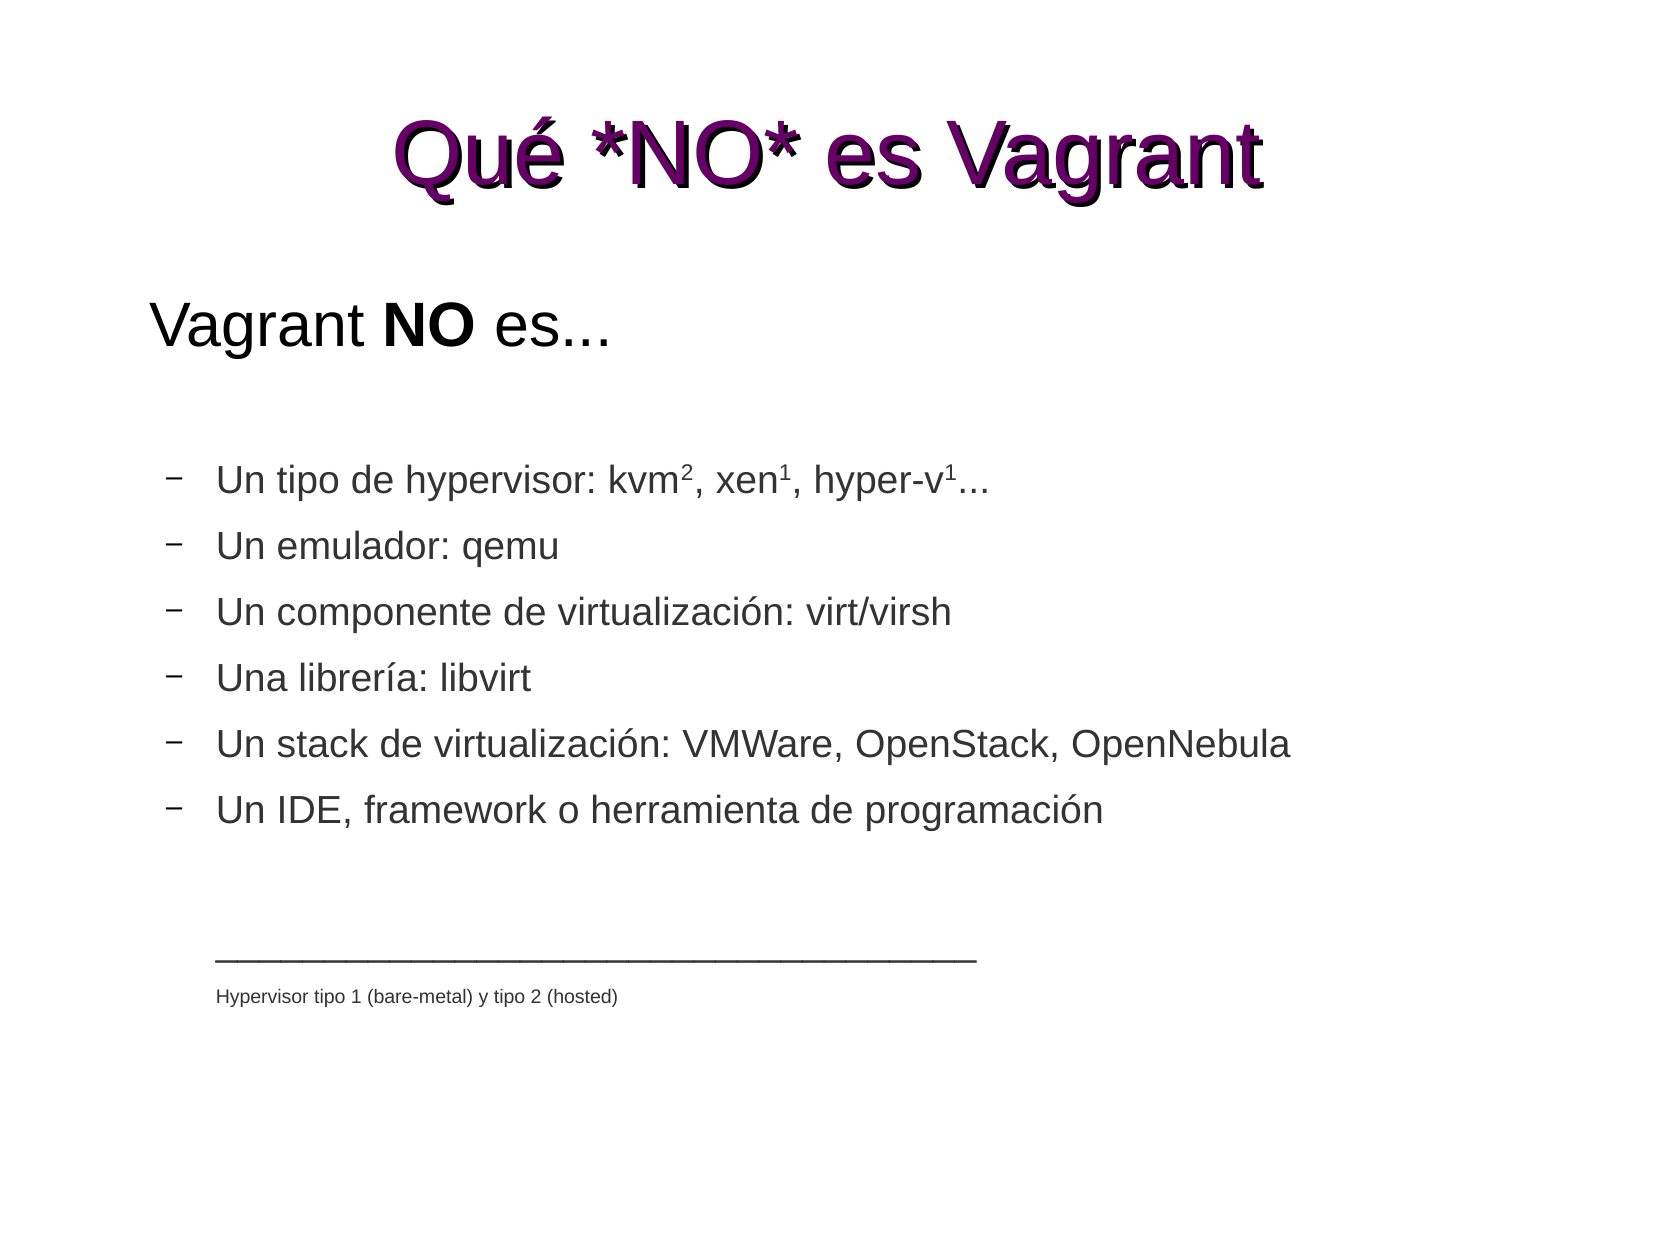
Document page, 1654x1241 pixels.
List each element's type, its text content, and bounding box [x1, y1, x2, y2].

title Qué *NO* es Vagrant [82, 49, 1571, 257]
list Vagrant NO es... Un tipo de hypervisor: kvm2, xen1, hyper-v1... Un emulador: qemu Un componente de virtualización: virt/virsh Una librería: libvirt Un stack de virtualización: VMWare, OpenStack, OpenNebula Un IDE, framework o herramienta de programación ___________________________________ Hypervisor tipo 1 (bare-metal) y tipo 2 (hosted) [82, 290, 1571, 1010]
